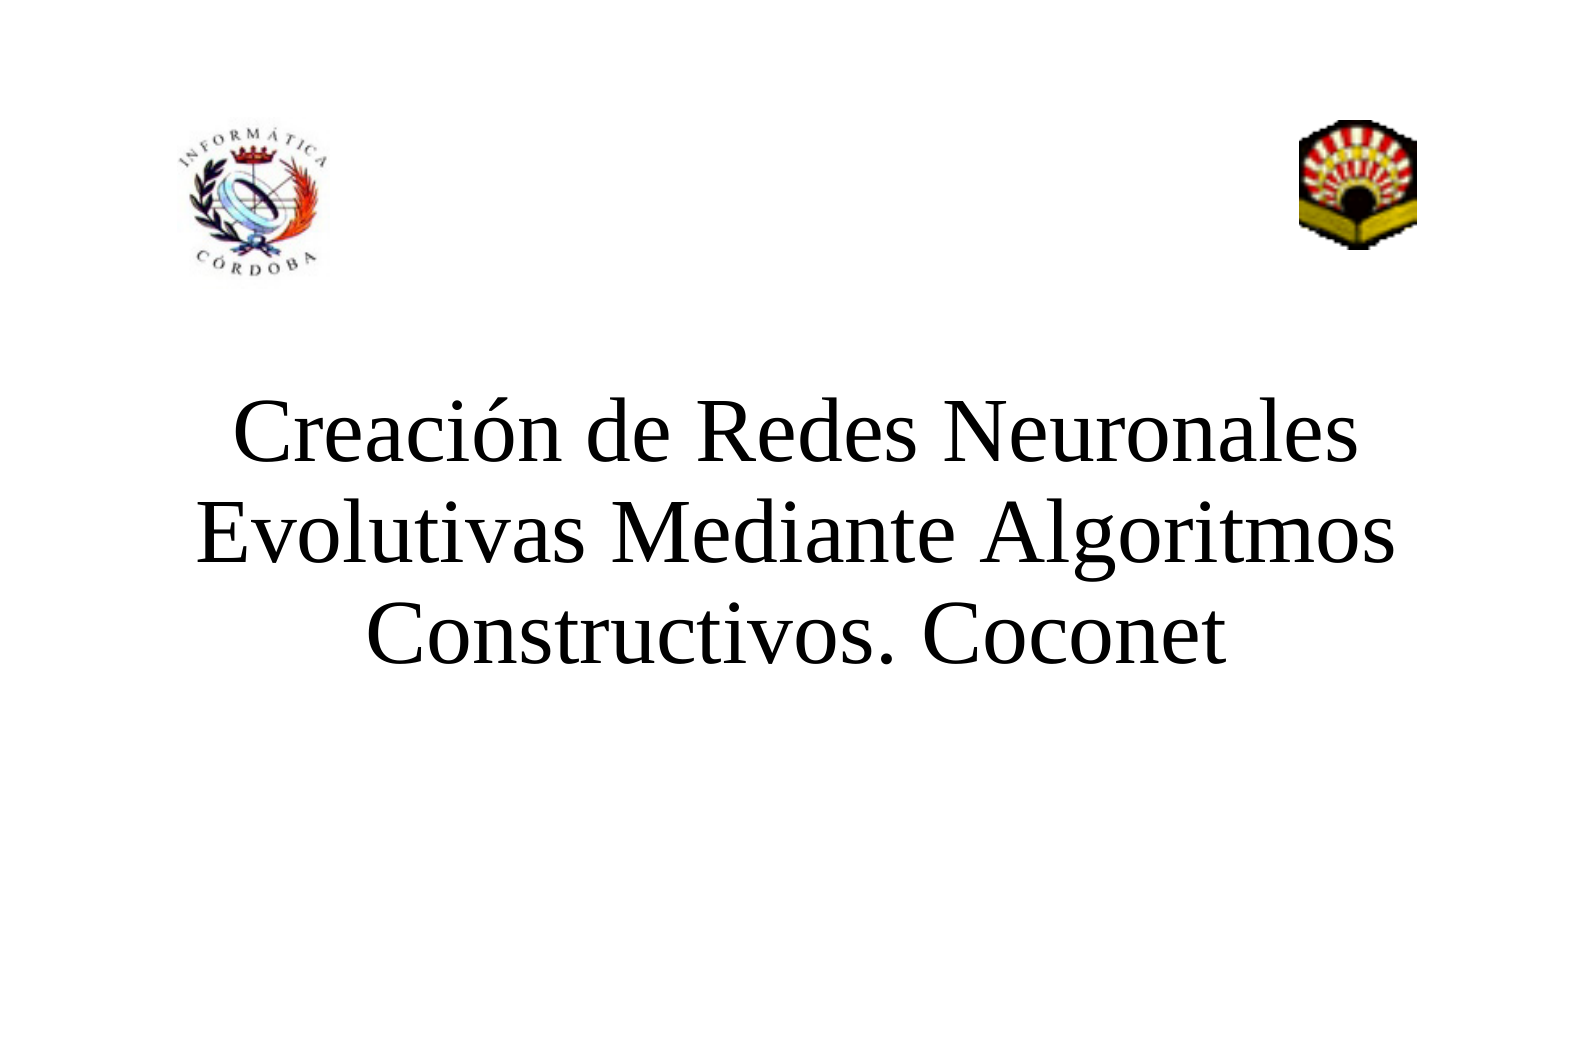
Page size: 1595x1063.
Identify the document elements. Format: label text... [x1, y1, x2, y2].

picture [1299, 120, 1417, 250]
title Creación de Redes Neuronales Evolutivas Mediante Algoritmos Constructivos. Coconet [116, 364, 1479, 699]
picture [177, 117, 330, 289]
